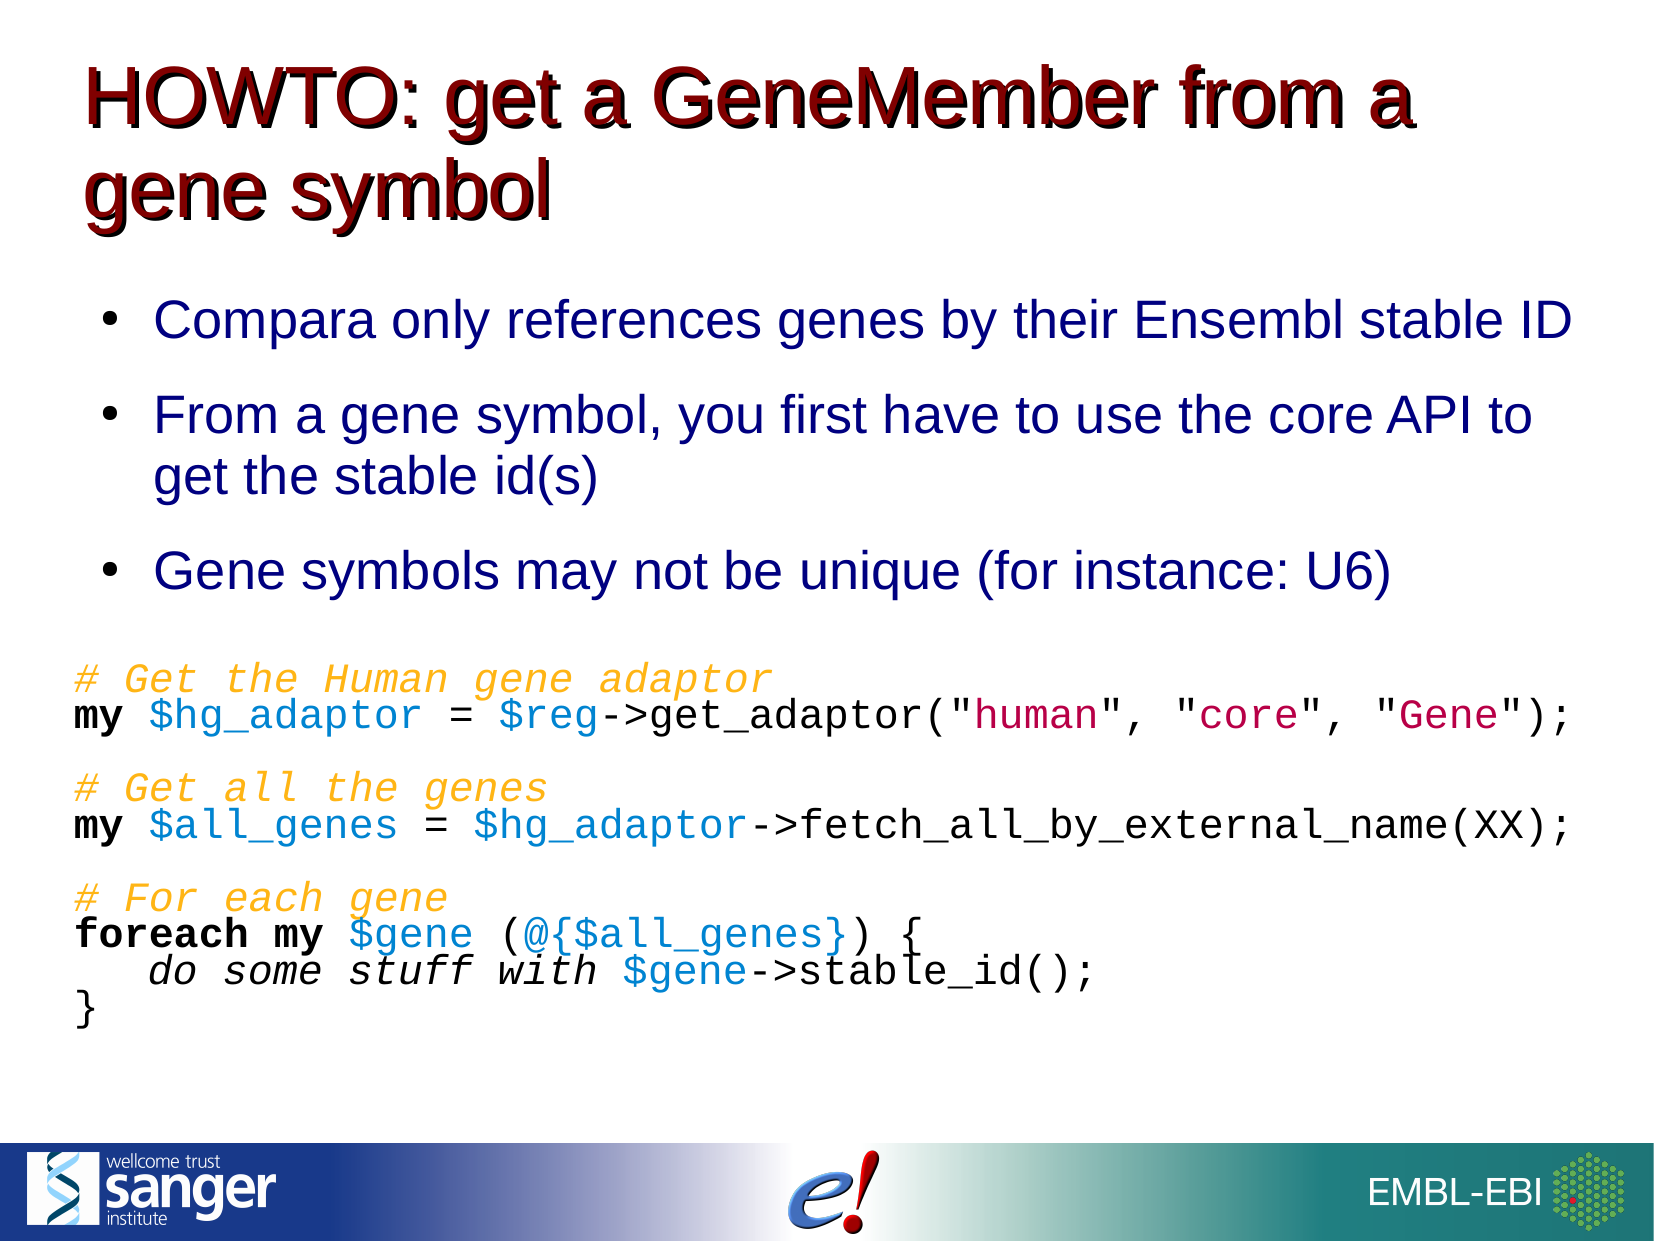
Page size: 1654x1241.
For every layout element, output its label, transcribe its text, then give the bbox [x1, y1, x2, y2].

title HOWTO: get a GeneMember from a gene symbol [82, 49, 1571, 257]
picture [0, 1143, 1654, 1241]
text_box # Get the Human gene adaptor my $hg_adaptor = $reg->get_adaptor("human", "core", "Gene"); # Get all the genes my $all_genes = $hg_adaptor->fetch_all_by_external_name(XX); # For each gene foreach my $gene (@{$all_genes}) { do some stuff with $gene->stable_id(); } [59, 655, 1630, 1036]
list Compara only references genes by their Ensembl stable ID From a gene symbol, you first have to use the core API to get the stable id(s) Gene symbols may not be unique (for instance: U6) [82, 289, 1595, 655]
